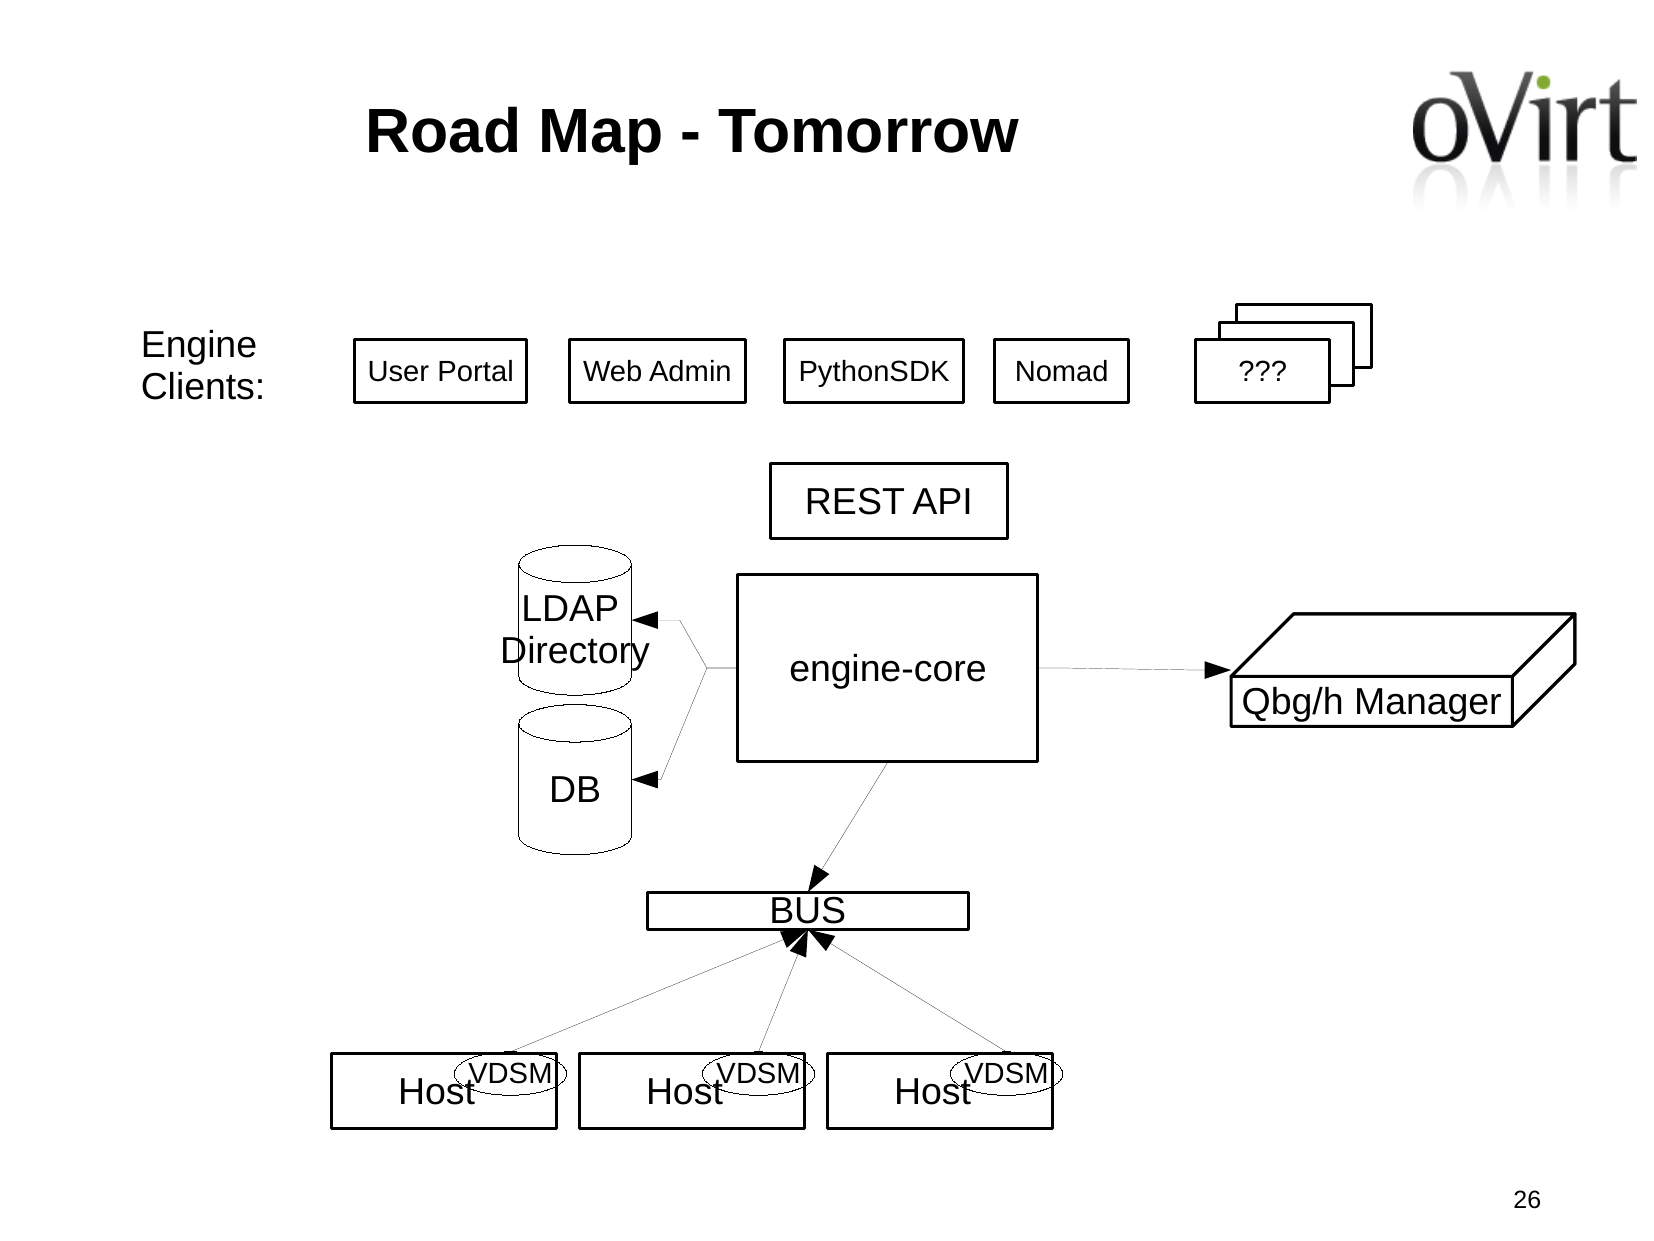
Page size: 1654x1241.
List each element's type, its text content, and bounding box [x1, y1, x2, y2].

text_box ??? [1236, 304, 1372, 368]
text_box VDSM [702, 1051, 815, 1096]
text_box BUS [647, 892, 969, 930]
text_box Nomad [994, 339, 1129, 403]
text_box Host [535, 1053, 557, 1060]
picture [1413, 63, 1637, 212]
text_box Host [1031, 1053, 1053, 1060]
text_box Engine Clients: [126, 316, 314, 415]
text_box Qbg/h Manager [1231, 677, 1512, 727]
text_box VDSM [454, 1051, 567, 1096]
title Road Map - Tomorrow [82, 37, 1303, 226]
text_box User Portal [354, 339, 527, 403]
text_box ??? [1195, 339, 1330, 403]
text_box Host [331, 1053, 557, 1129]
text_box Host [783, 1053, 805, 1060]
text_box DB [518, 724, 632, 855]
text_box LDAP Directory [518, 565, 632, 696]
text_box Web Admin [569, 339, 746, 403]
text_box ??? [1219, 322, 1354, 386]
text_box PythonSDK [784, 339, 964, 403]
text_box REST API [770, 463, 1008, 539]
text_box Host [579, 1053, 805, 1129]
text_box Host [827, 1053, 1053, 1129]
text_box VDSM [950, 1051, 1063, 1096]
text_box engine-core [737, 574, 1038, 762]
